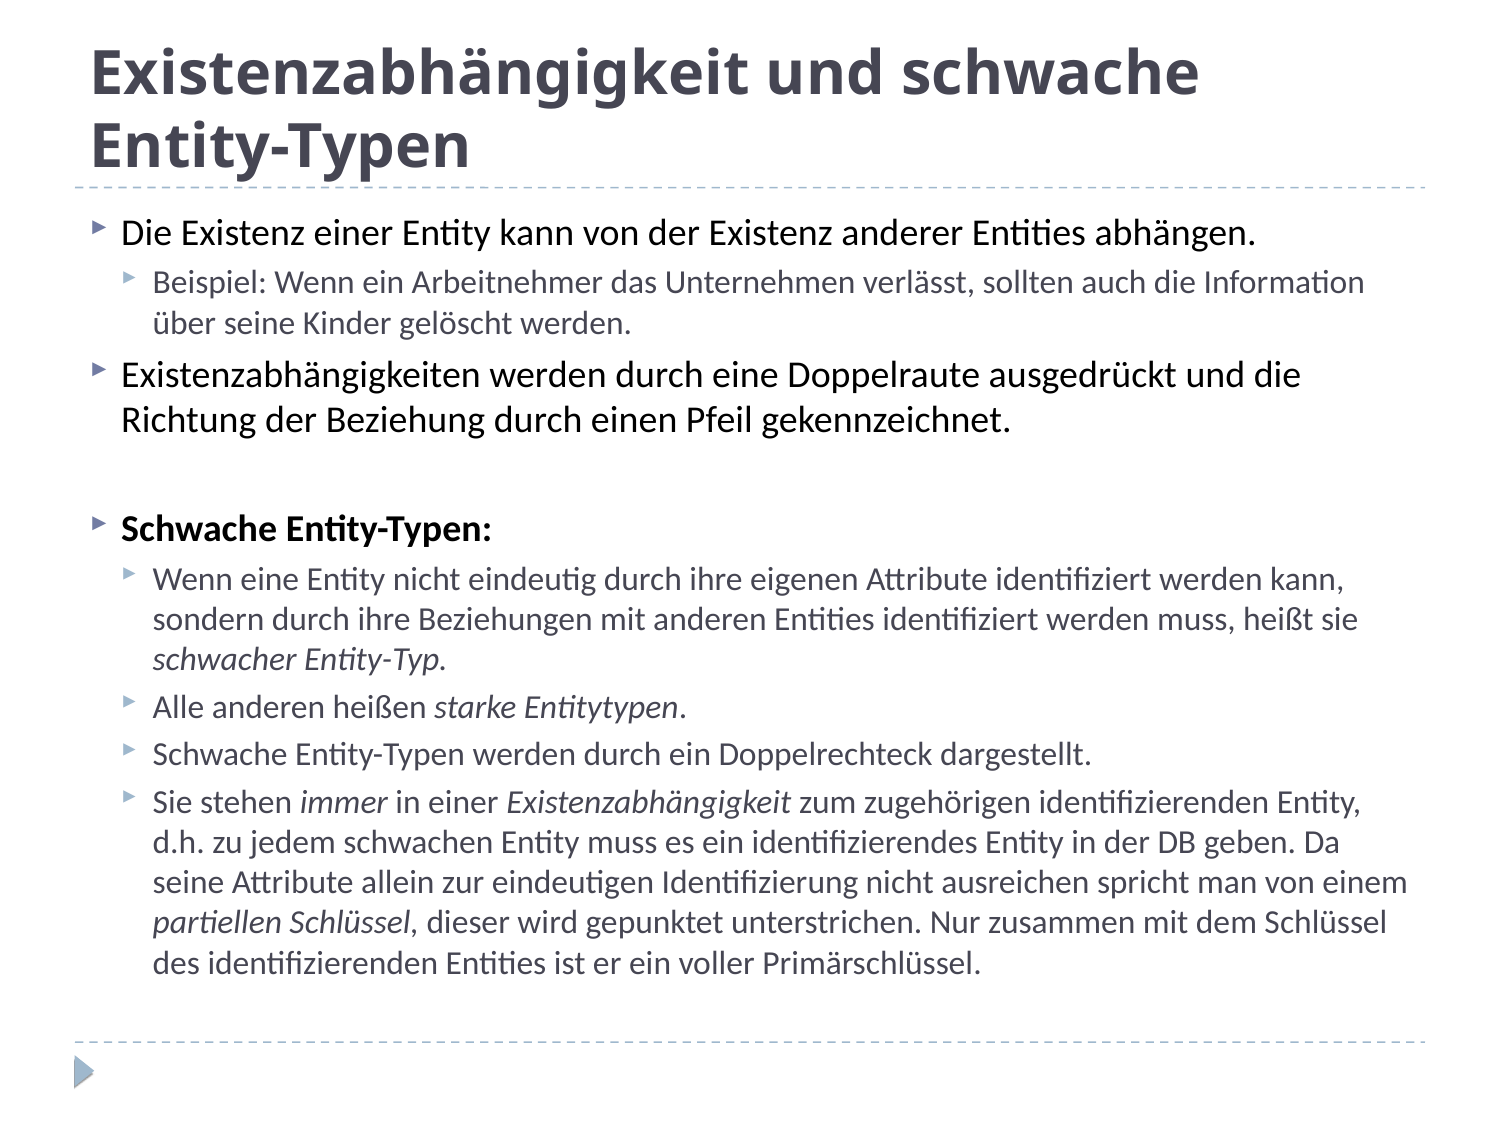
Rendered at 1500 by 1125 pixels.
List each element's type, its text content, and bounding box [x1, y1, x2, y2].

title Existenzabhängigkeit und schwache Entity-Typen [75, 24, 1425, 188]
list Die Existenz einer Entity kann von der Existenz anderer Entities abhängen. Beispiel: Wenn ein Arbeitnehmer das Unternehmen verlässt, sollten auch die Information über seine Kinder gelöscht werden. Existenzabhängigkeiten werden durch eine Doppelraute ausgedrückt und die Richtung der Beziehung durch einen Pfeil gekennzeichnet. Schwache Entity-Typen: Wenn eine Entity nicht eindeutig durch ihre eigenen Attribute identifiziert werden kann, sondern durch ihre Beziehungen mit anderen Entities identifiziert werden muss, heißt sie schwacher Entity-Typ. Alle anderen heißen starke Entitytypen. Schwache Entity-Typen werden durch ein Doppelrechteck dargestellt. Sie stehen immer in einer Existenzabhängigkeit zum zugehörigen identifizierenden Entity, d.h. zu jedem schwachen Entity muss es ein identifizierendes Entity in der DB geben. Da seine Attribute allein zur eindeutigen Identifizierung nicht ausreichen spricht man von einem partiellen Schlüssel, dieser wird gepunktet unterstrichen. Nur zusammen mit dem Schlüssel des identifizierenden Entities ist er ein voller Primärschlüssel. [75, 200, 1425, 1010]
